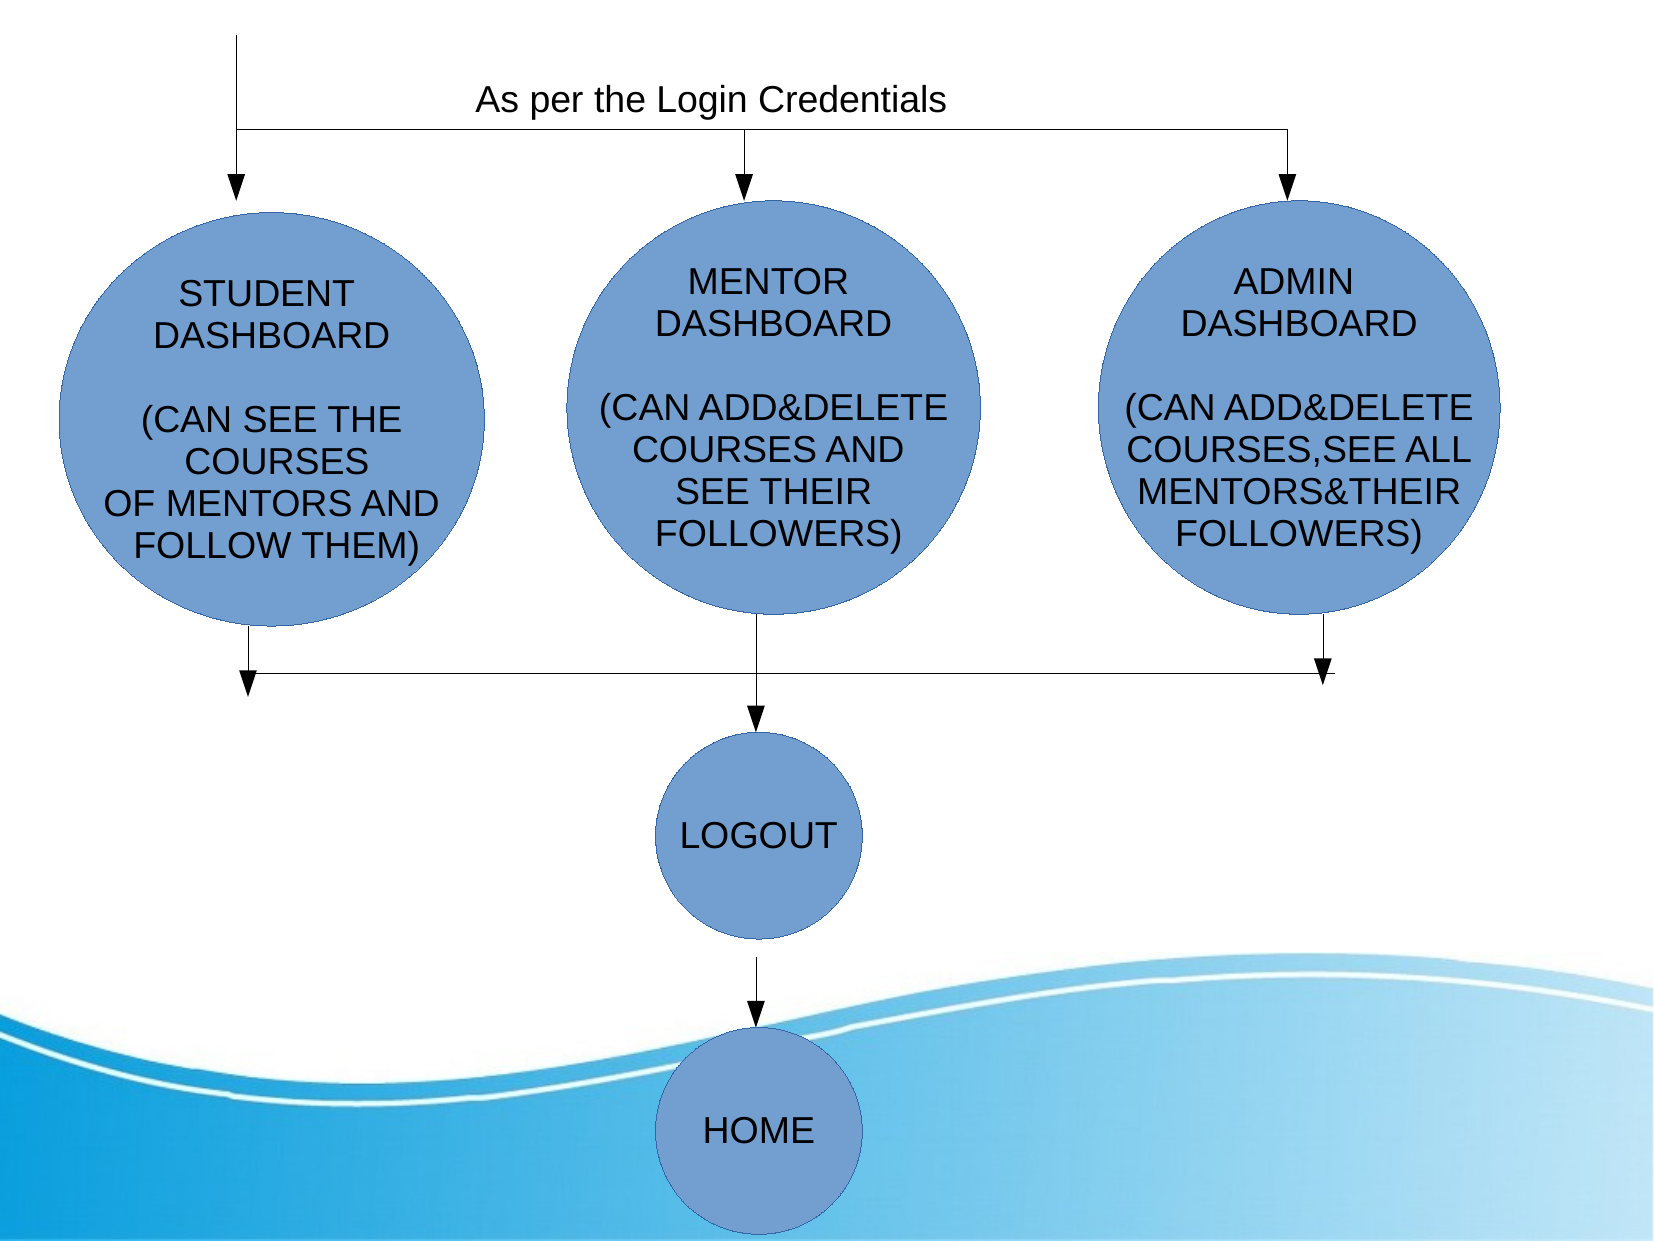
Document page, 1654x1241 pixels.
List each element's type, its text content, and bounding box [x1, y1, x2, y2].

text_box STUDENT DASHBOARD (CAN SEE THE COURSES OF MENTORS AND FOLLOW THEM) [59, 212, 485, 627]
text_box ADMIN DASHBOARD (CAN ADD&DELETE COURSES,SEE ALL MENTORS&THEIR FOLLOWERS) [1098, 200, 1501, 615]
text_box MENTOR DASHBOARD (CAN ADD&DELETE COURSES AND SEE THEIR FOLLOWERS) [566, 200, 981, 615]
picture [0, 952, 1654, 1241]
text_box As per the Login Credentials [460, 70, 1016, 128]
text_box LOGOUT [655, 732, 863, 940]
text_box HOME [655, 1027, 863, 1235]
